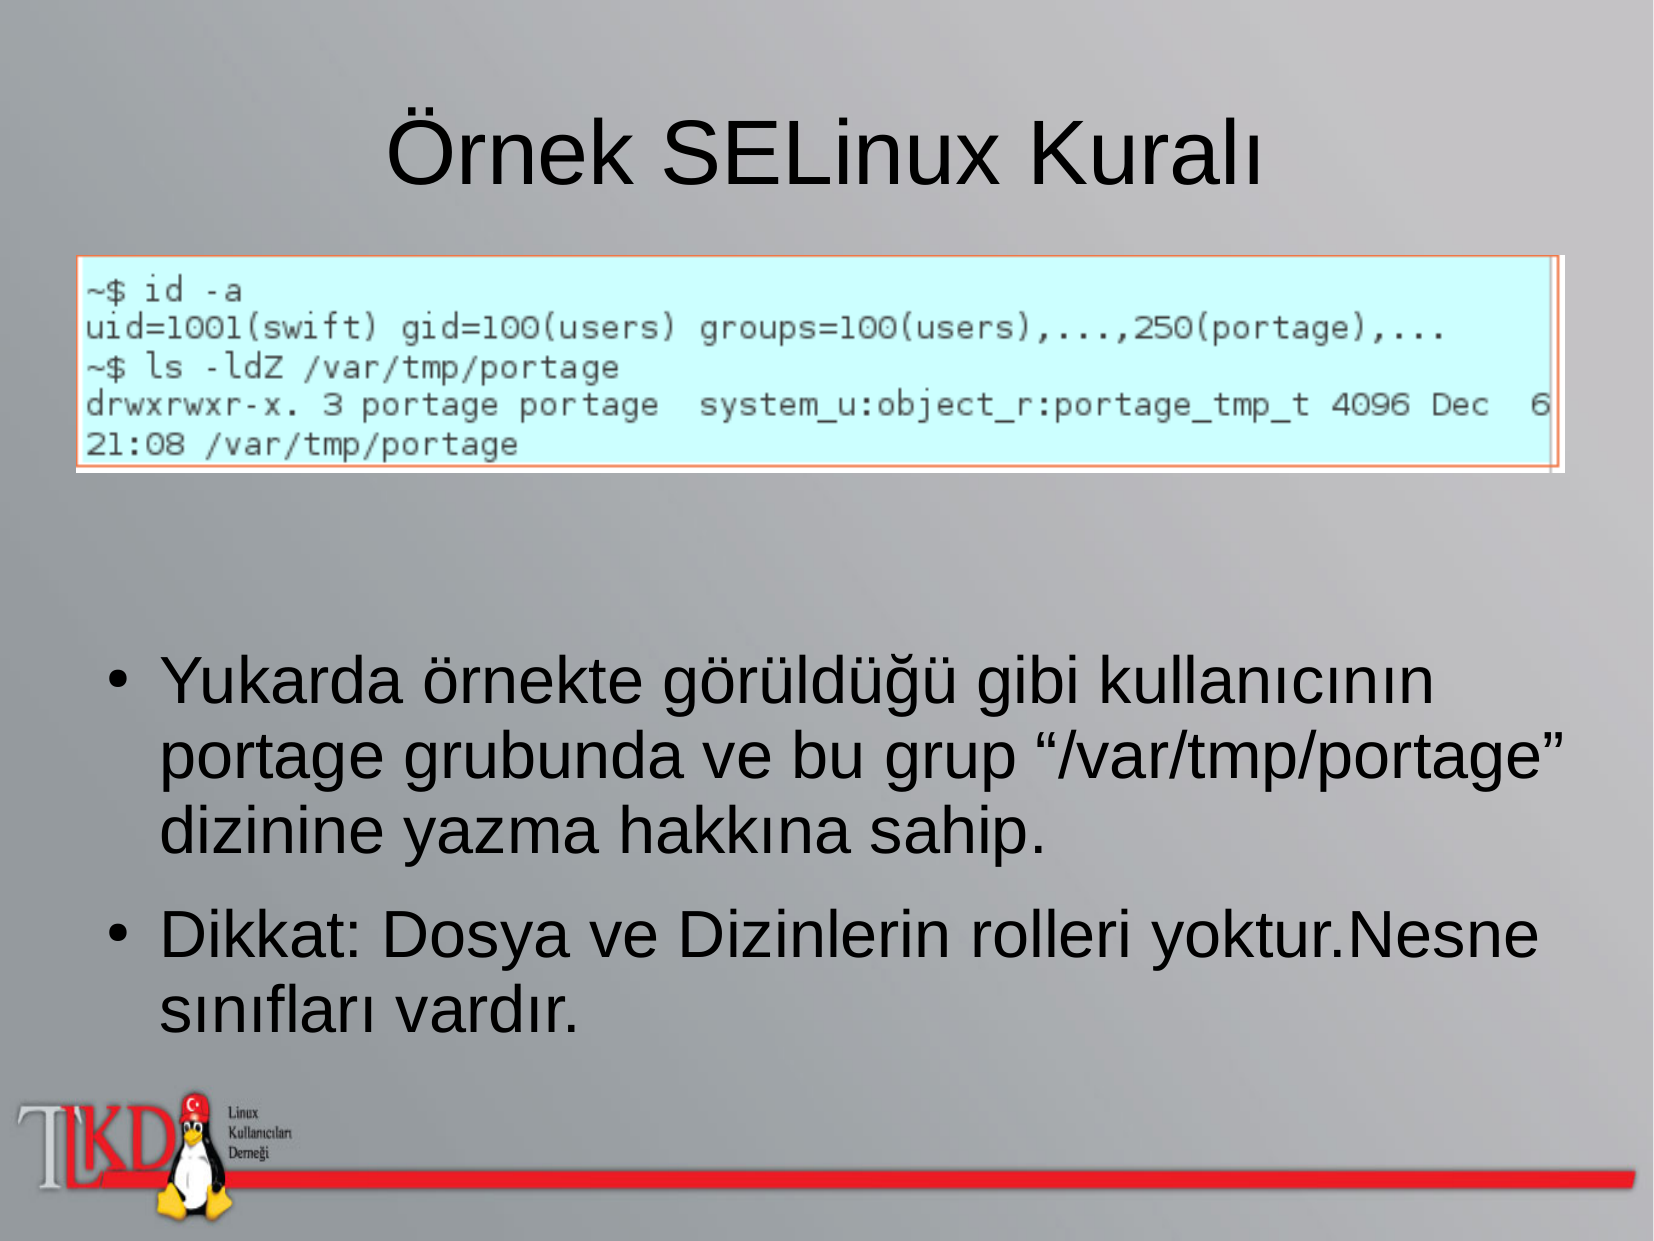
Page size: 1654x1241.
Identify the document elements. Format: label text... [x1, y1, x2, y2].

list Yukarda örnekte görüldüğü gibi kullanıcının portage grubunda ve bu grup “/var/tmp/portage” dizinine yazma hakkına sahip. Dikkat: Dosya ve Dizinlerin rolleri yoktur.Nesne sınıfları vardır. [88, 643, 1577, 1034]
title Örnek SELinux Kuralı [82, 49, 1571, 257]
picture [0, 0, 1654, 1241]
